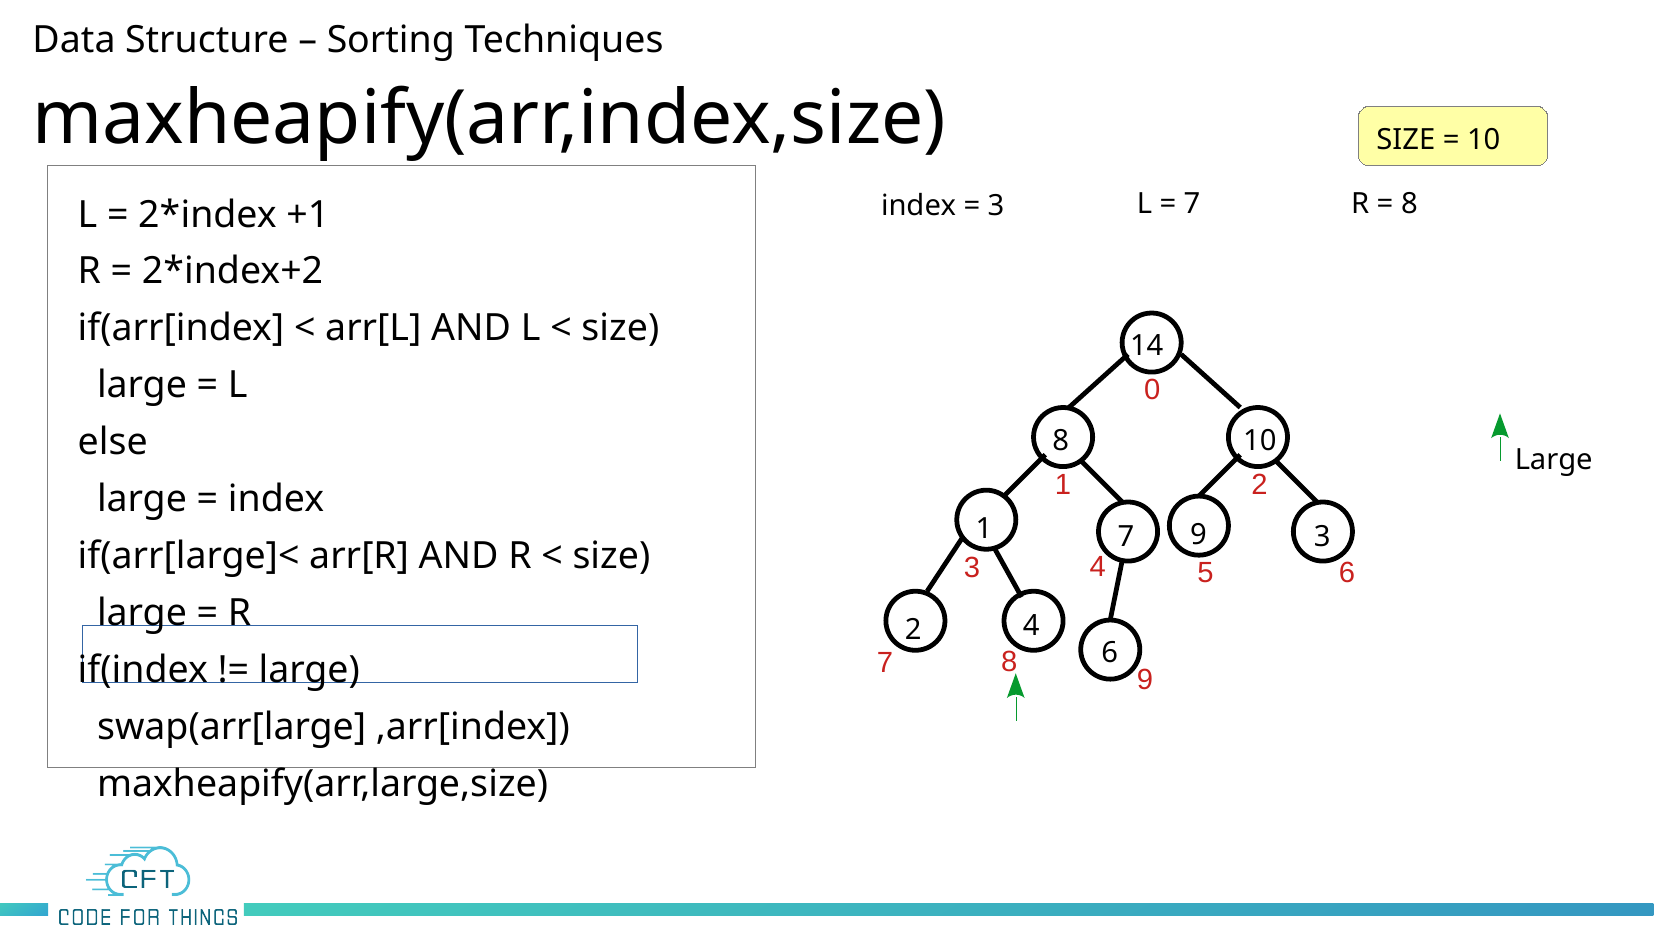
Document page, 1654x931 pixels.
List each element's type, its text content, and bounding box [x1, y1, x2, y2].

text_box [885, 605, 890, 636]
text_box 14 [1107, 317, 1184, 367]
text_box [1169, 508, 1175, 543]
text_box 3 [1299, 507, 1348, 557]
text_box [1093, 674, 1127, 680]
text_box 8 [1037, 411, 1105, 461]
text_box [964, 490, 1009, 500]
text_box [1244, 407, 1272, 411]
text_box [893, 591, 938, 601]
text_box [1003, 605, 1008, 636]
text_box [1010, 502, 1016, 538]
text_box [1033, 423, 1037, 451]
text_box 6 [1086, 624, 1135, 674]
text_box [1080, 632, 1086, 667]
title Data Structure – Sorting Techniques maxheapify(arr,index,size) [32, 12, 1184, 166]
text_box [1049, 407, 1077, 411]
text_box [1136, 312, 1167, 317]
text_box 9 [1175, 506, 1224, 556]
text_box [489, 733, 499, 737]
text_box [1348, 515, 1353, 548]
text_box 2 [890, 601, 939, 651]
text_box 4 [1074, 542, 1121, 591]
text_box 3 [949, 543, 955, 552]
text_box [1293, 514, 1299, 549]
text_box [1023, 591, 1052, 597]
text_box [1176, 496, 1221, 506]
text_box L = 7 [1086, 175, 1239, 225]
text_box L = 2*index +1 R = 2*index+2 if(arr[index] < arr[L] AND L < size) large = L else large = index if(arr[large]< arr[R] AND R < size) large = R if(index != large) swap(arr[large] ,arr[index]) maxheapify(arr,large,size) [53, 179, 756, 733]
text_box [1095, 620, 1126, 624]
picture [59, 846, 237, 925]
text_box [1098, 517, 1102, 542]
text_box R = 8 [1300, 175, 1457, 225]
text_box 9 [1122, 655, 1168, 704]
text_box 10 [1228, 411, 1296, 461]
text_box [1224, 510, 1229, 542]
text_box 1 [960, 500, 1010, 550]
text_box [1151, 512, 1158, 551]
text_box [1135, 633, 1140, 666]
text_box [1033, 647, 1048, 651]
text_box index = 3 [830, 177, 1075, 227]
text_box [956, 506, 960, 534]
text_box [1358, 106, 1548, 166]
text_box SIZE = 10 [1361, 110, 1542, 160]
text_box [47, 166, 756, 768]
text_box [315, 733, 325, 737]
text_box [1307, 557, 1324, 562]
text_box [172, 733, 182, 737]
text_box [1057, 602, 1064, 639]
text_box 4 [1008, 597, 1057, 647]
text_box [1306, 501, 1340, 507]
text_box 7 [1102, 507, 1151, 557]
text_box [939, 602, 946, 639]
text_box 0 [1129, 367, 1176, 414]
text_box 6 [1324, 548, 1371, 597]
text_box 8 [986, 638, 1033, 686]
text_box Large [1464, 431, 1622, 481]
text_box 7 [862, 638, 909, 686]
text_box 5 [1182, 548, 1229, 597]
text_box [1121, 557, 1144, 562]
text_box 1 [1039, 461, 1086, 509]
text_box [1111, 501, 1145, 507]
text_box 2 [1236, 460, 1283, 509]
text_box 3 [949, 543, 996, 592]
